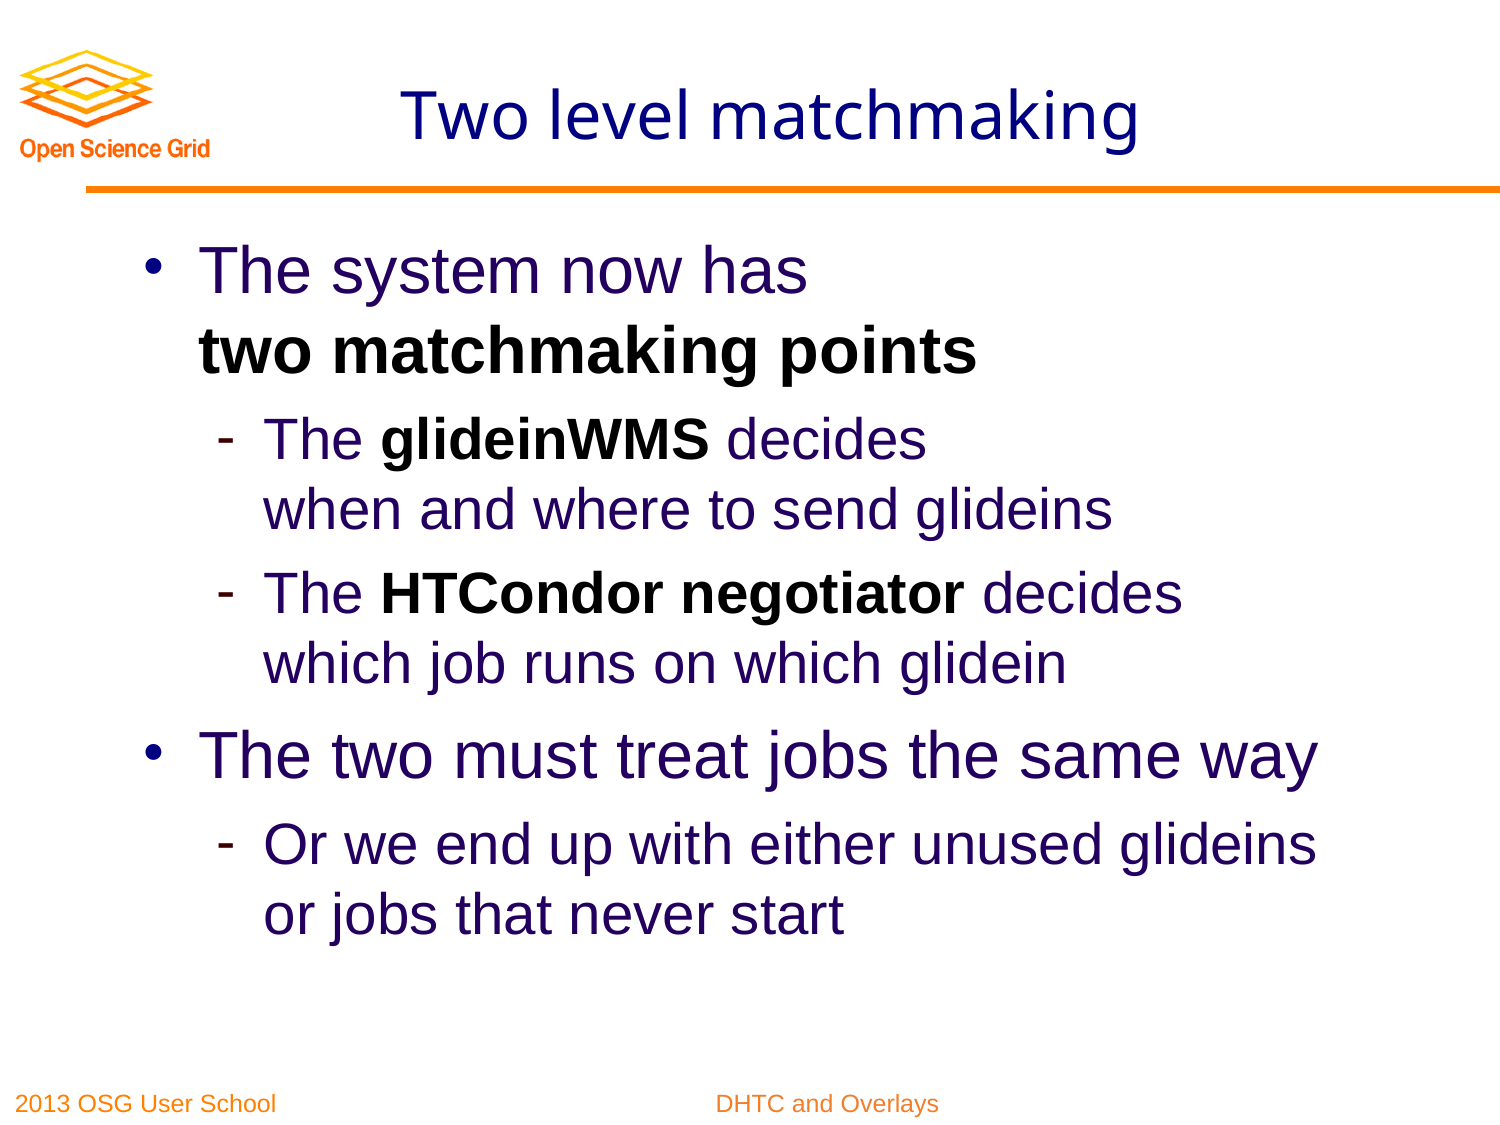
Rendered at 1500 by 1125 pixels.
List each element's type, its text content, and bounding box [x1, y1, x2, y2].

list The system now has two matchmaking points The glideinWMS decides when and where to send glideins The HTCondor negotiator decides which job runs on which glidein The two must treat jobs the same way Or we end up with either unused glideins or jobs that never start [127, 218, 1403, 962]
title Two level matchmaking [201, 18, 1342, 207]
picture [0, 27, 201, 179]
